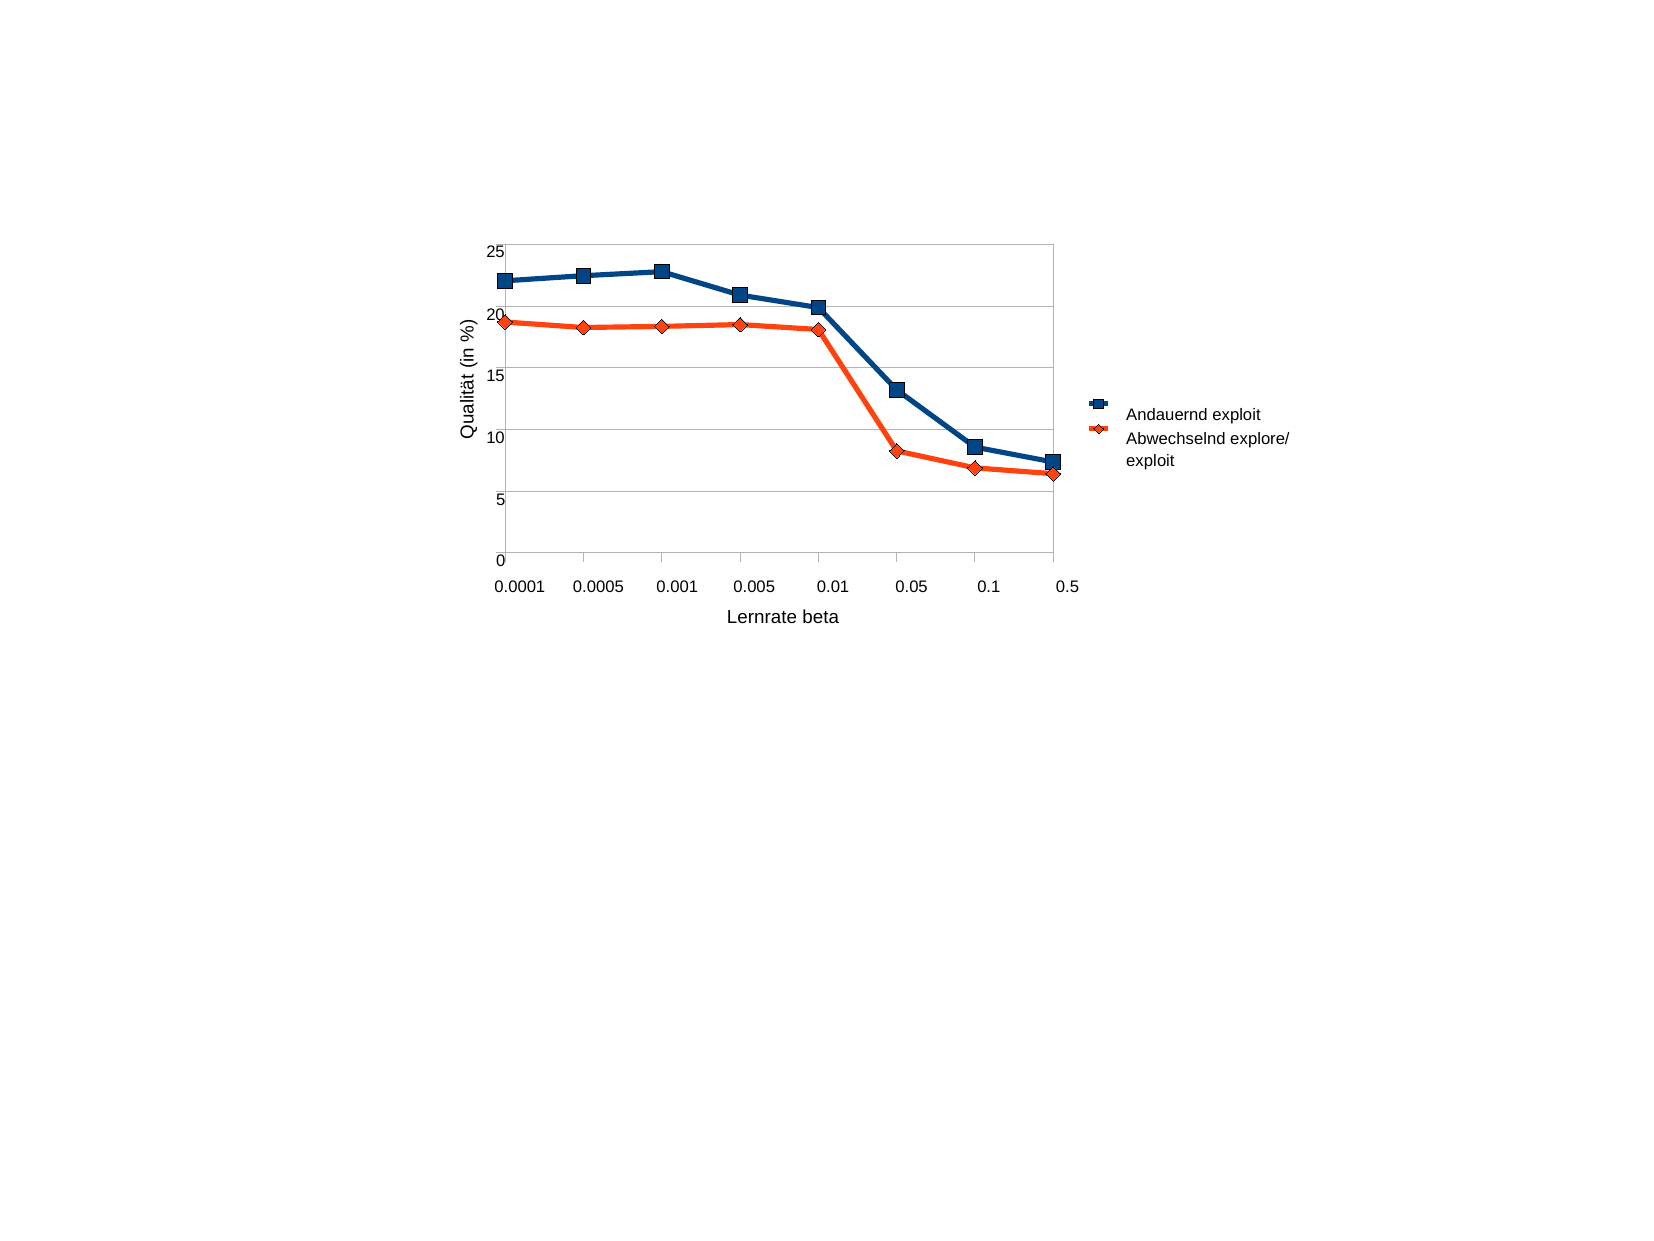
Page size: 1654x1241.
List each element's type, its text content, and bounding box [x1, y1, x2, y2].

text_box 0.001 [641, 570, 714, 604]
text_box 15 [485, 358, 520, 393]
text_box Abwechselnd explore/ [1111, 422, 1305, 456]
text_box [413, 225, 1311, 638]
text_box 10 [485, 420, 520, 455]
text_box 20 [471, 297, 520, 332]
text_box 0 [481, 543, 521, 578]
text_box Lernrate beta [712, 599, 854, 636]
text_box Andauernd exploit [1111, 397, 1276, 422]
text_box 25 [471, 235, 520, 269]
text_box exploit [1111, 444, 1190, 478]
text_box 5 [481, 483, 521, 517]
text_box 0.5 [1041, 570, 1094, 604]
text_box 0.01 [802, 570, 865, 604]
text_box 0.1 [962, 570, 1016, 604]
text_box Qualität (in %) [449, 304, 485, 455]
text_box 0.005 [718, 570, 790, 599]
text_box 0.05 [880, 570, 943, 604]
text_box 0.0005 [558, 570, 639, 604]
text_box 0.0001 [479, 570, 558, 604]
